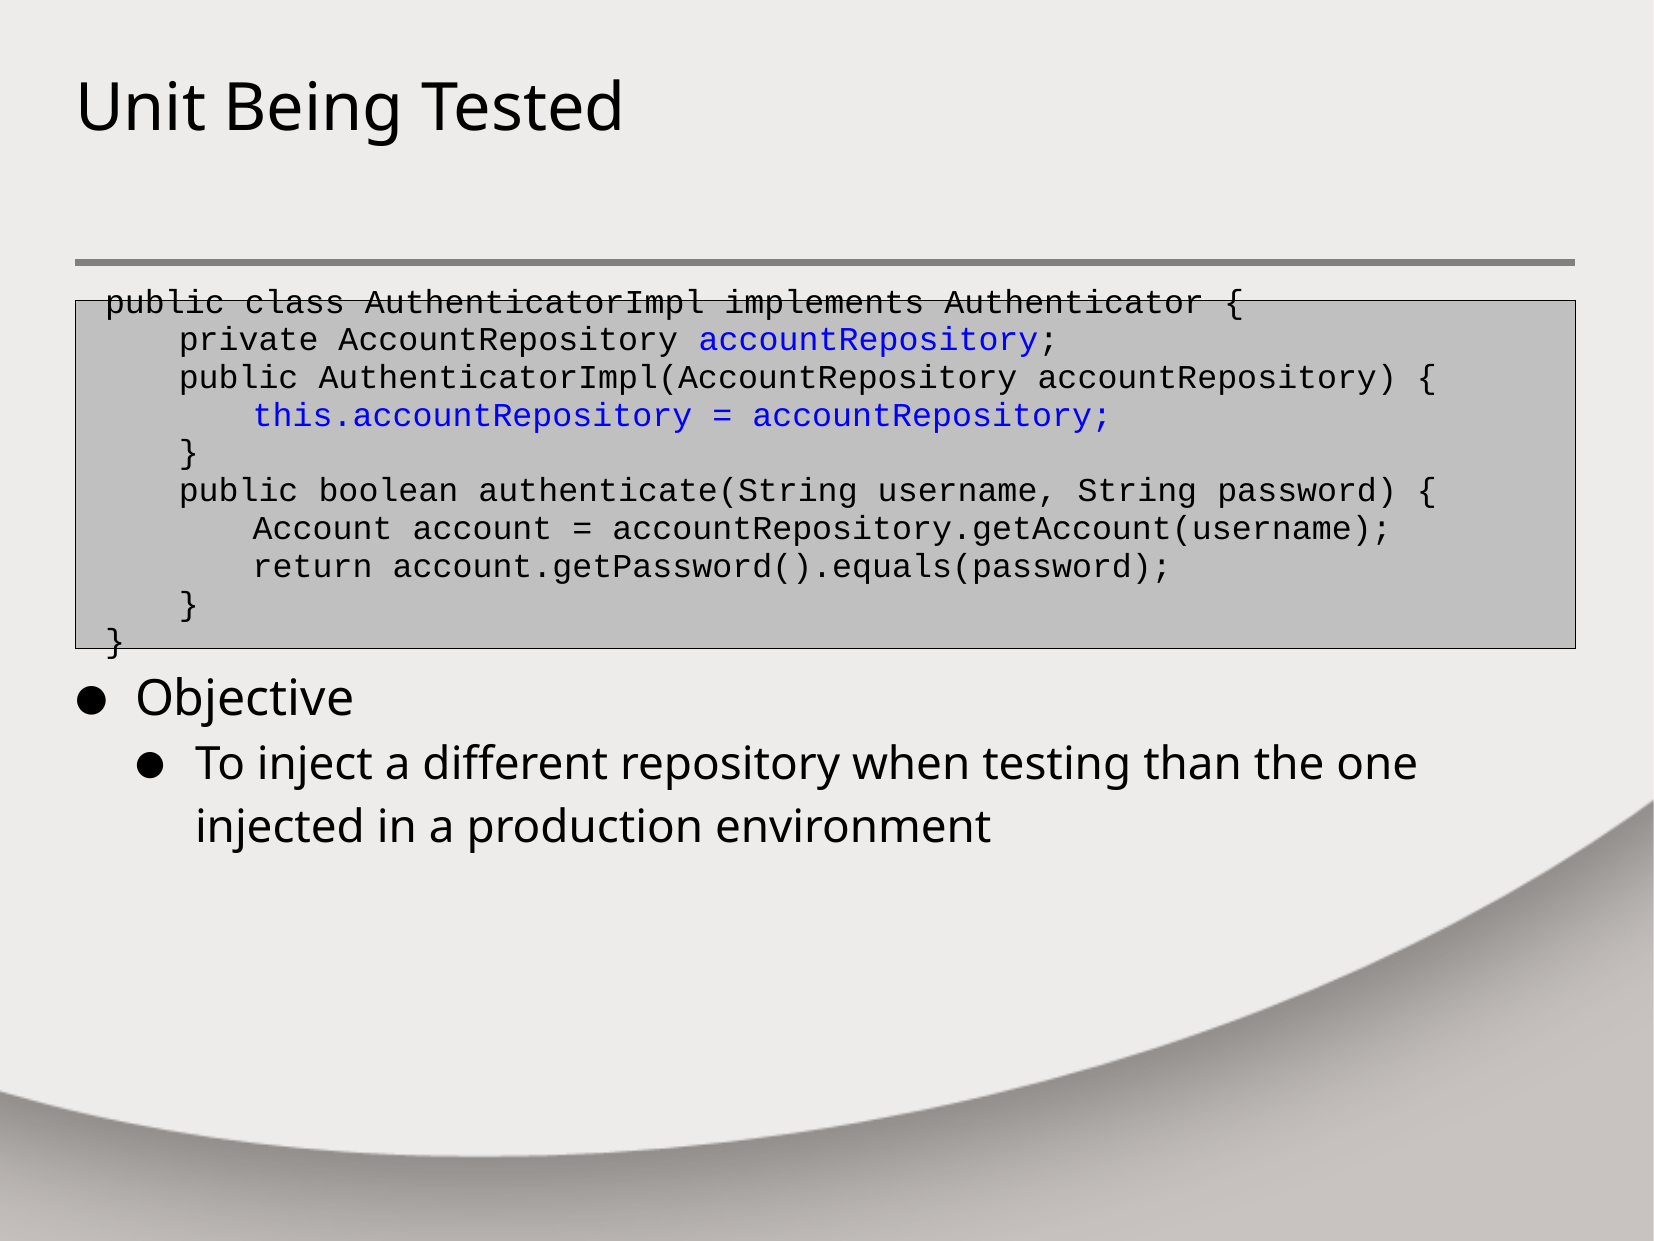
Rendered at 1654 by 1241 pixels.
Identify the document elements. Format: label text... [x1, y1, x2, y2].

title Unit Being Tested [75, 75, 1576, 226]
picture [0, 0, 1654, 1241]
list Objective To inject a different repository when testing than the one injected in a production environment [75, 300, 1576, 1163]
